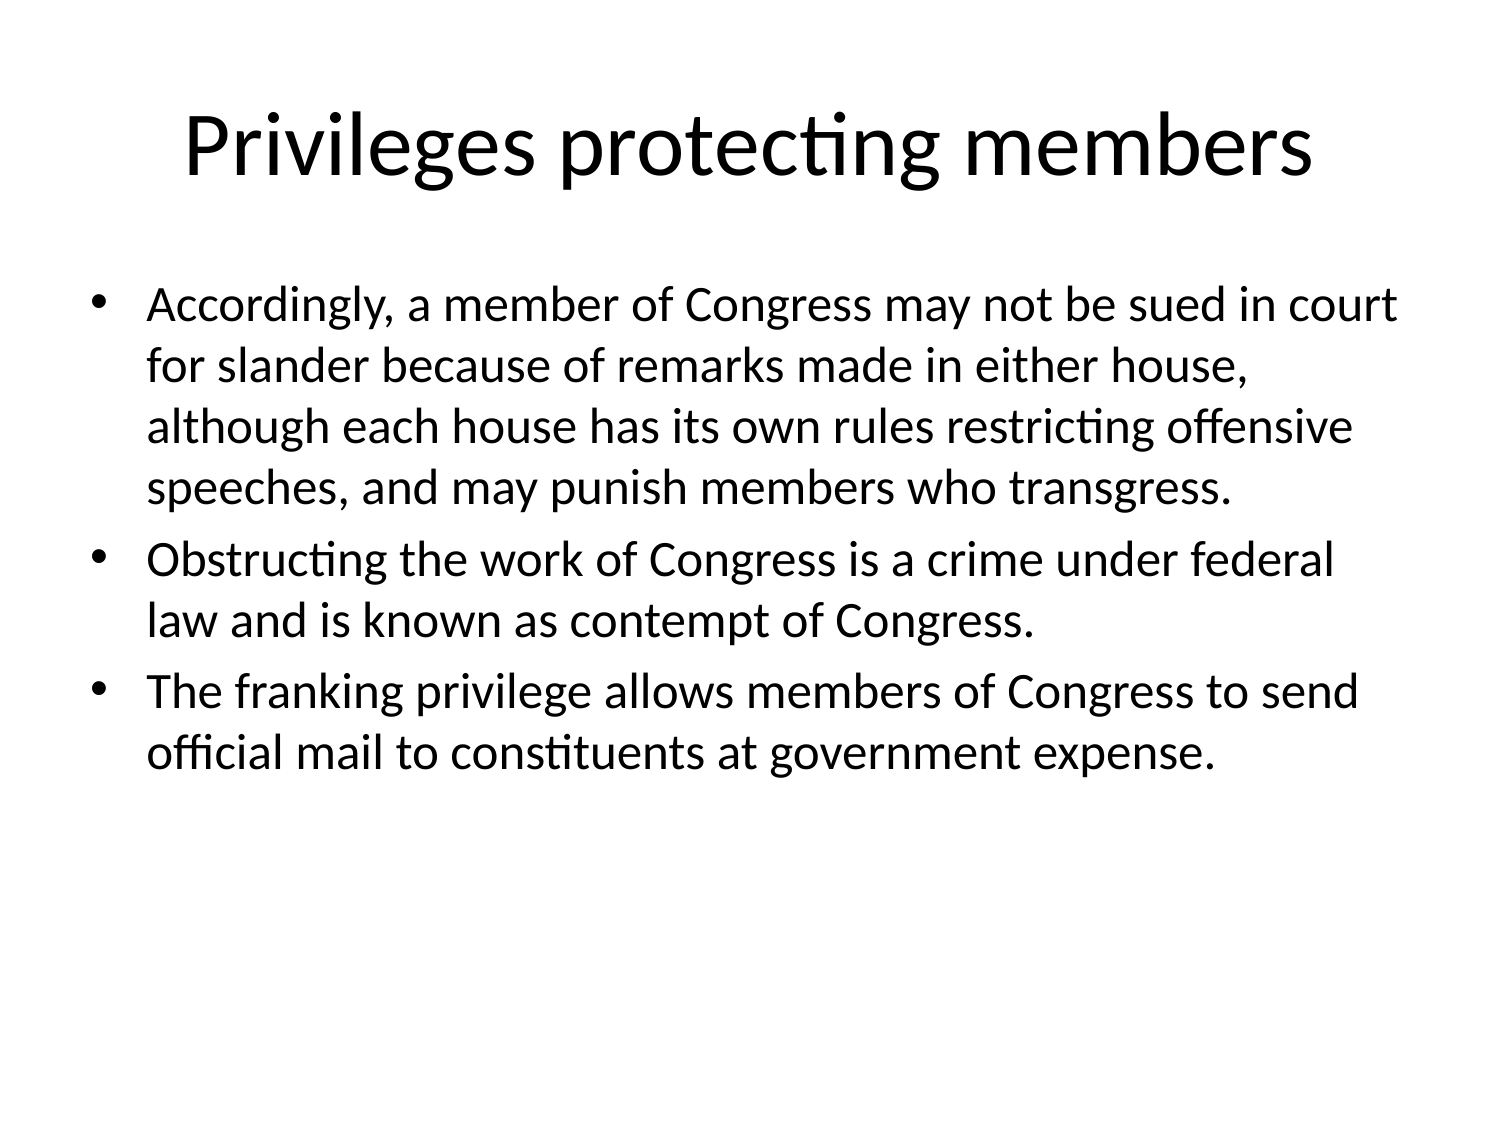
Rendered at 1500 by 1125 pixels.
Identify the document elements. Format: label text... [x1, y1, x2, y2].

list Accordingly, a member of Congress may not be sued in court for slander because of remarks made in either house, although each house has its own rules restricting offensive speeches, and may punish members who transgress. Obstructing the work of Congress is a crime under federal law and is known as contempt of Congress. The franking privilege allows members of Congress to send official mail to constituents at government expense. [75, 262, 1425, 1005]
title Privileges protecting members [75, 45, 1425, 233]
